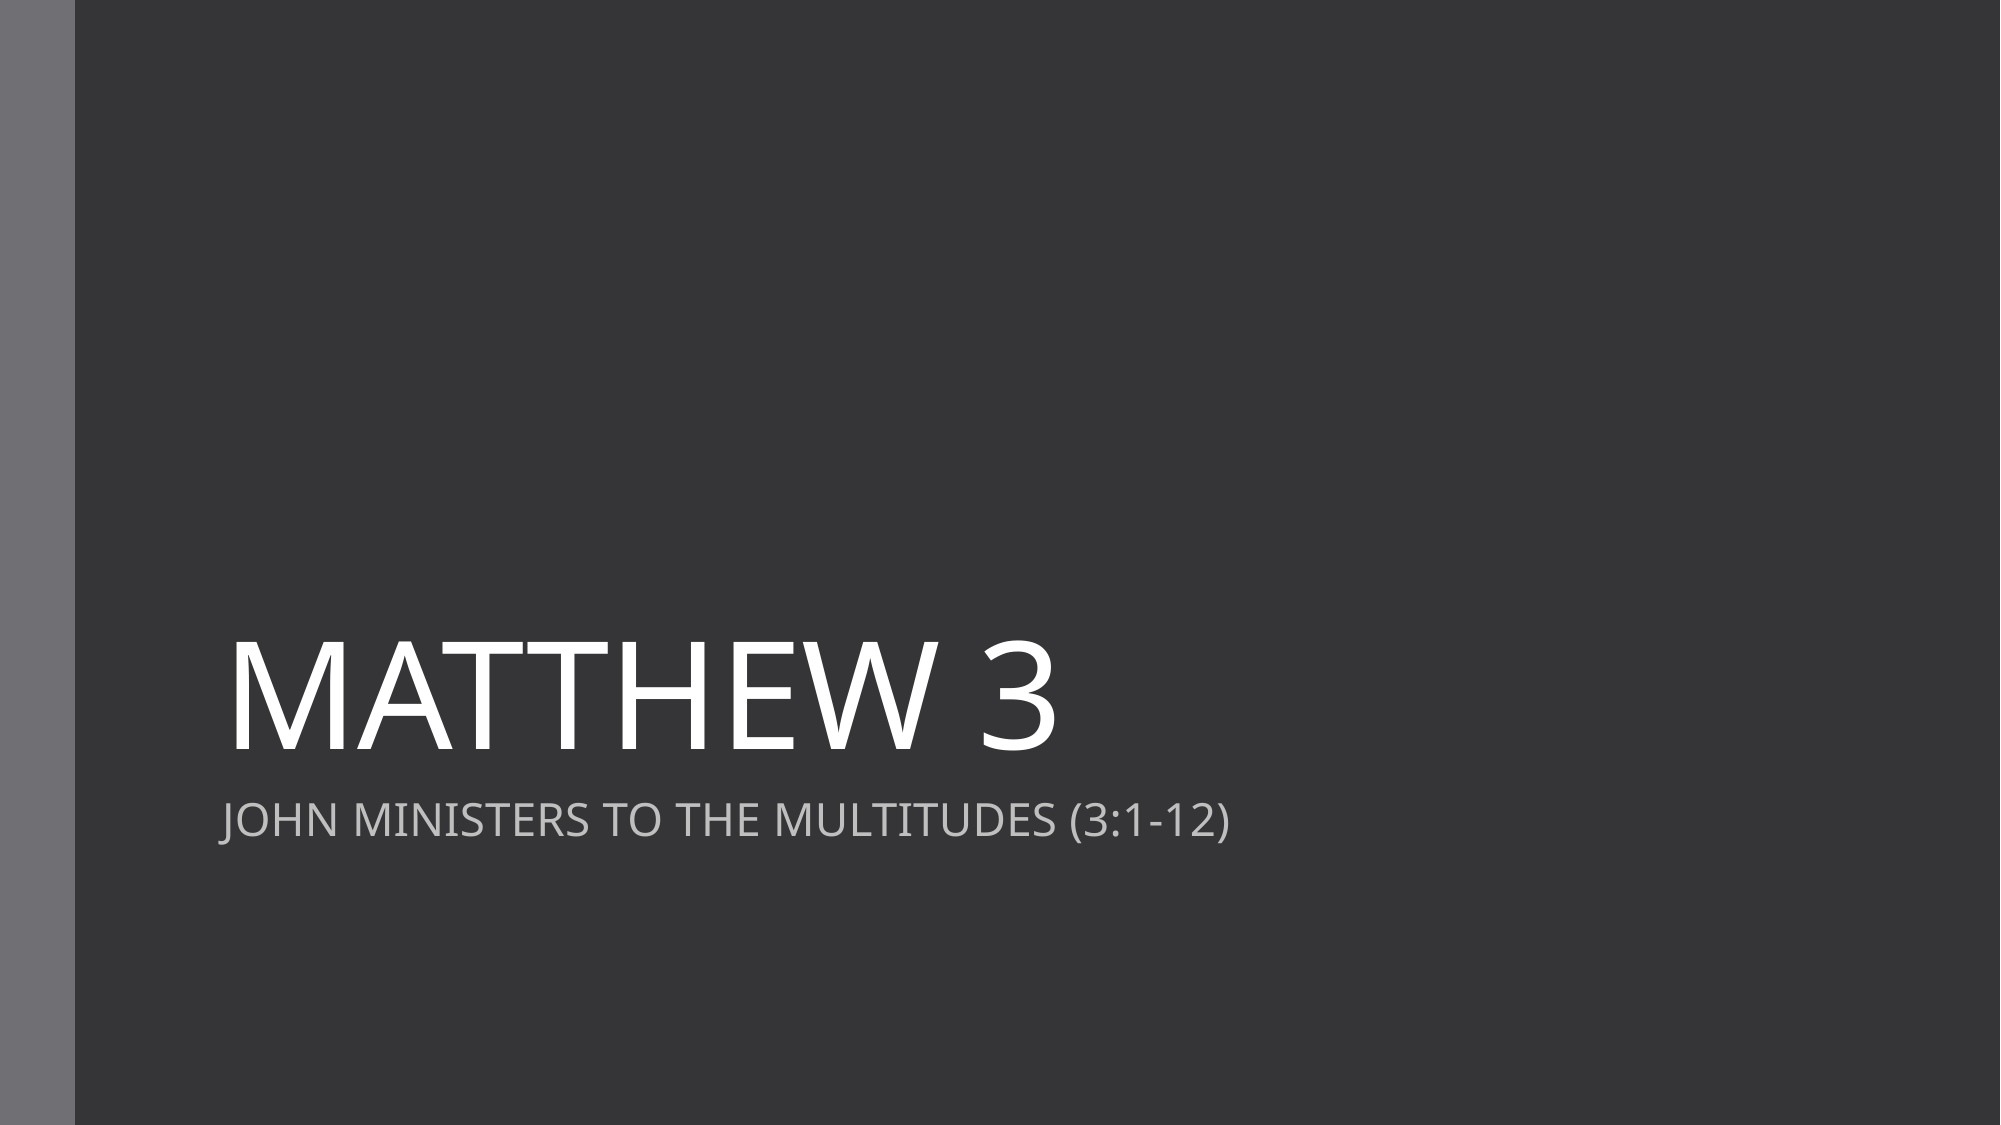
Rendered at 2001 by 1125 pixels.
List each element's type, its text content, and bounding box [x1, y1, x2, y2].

title MATTHEW 3 [206, 124, 1752, 787]
subtitle JOHN MINISTERS TO THE MULTITUDES (3:1-12) [206, 787, 1752, 1066]
